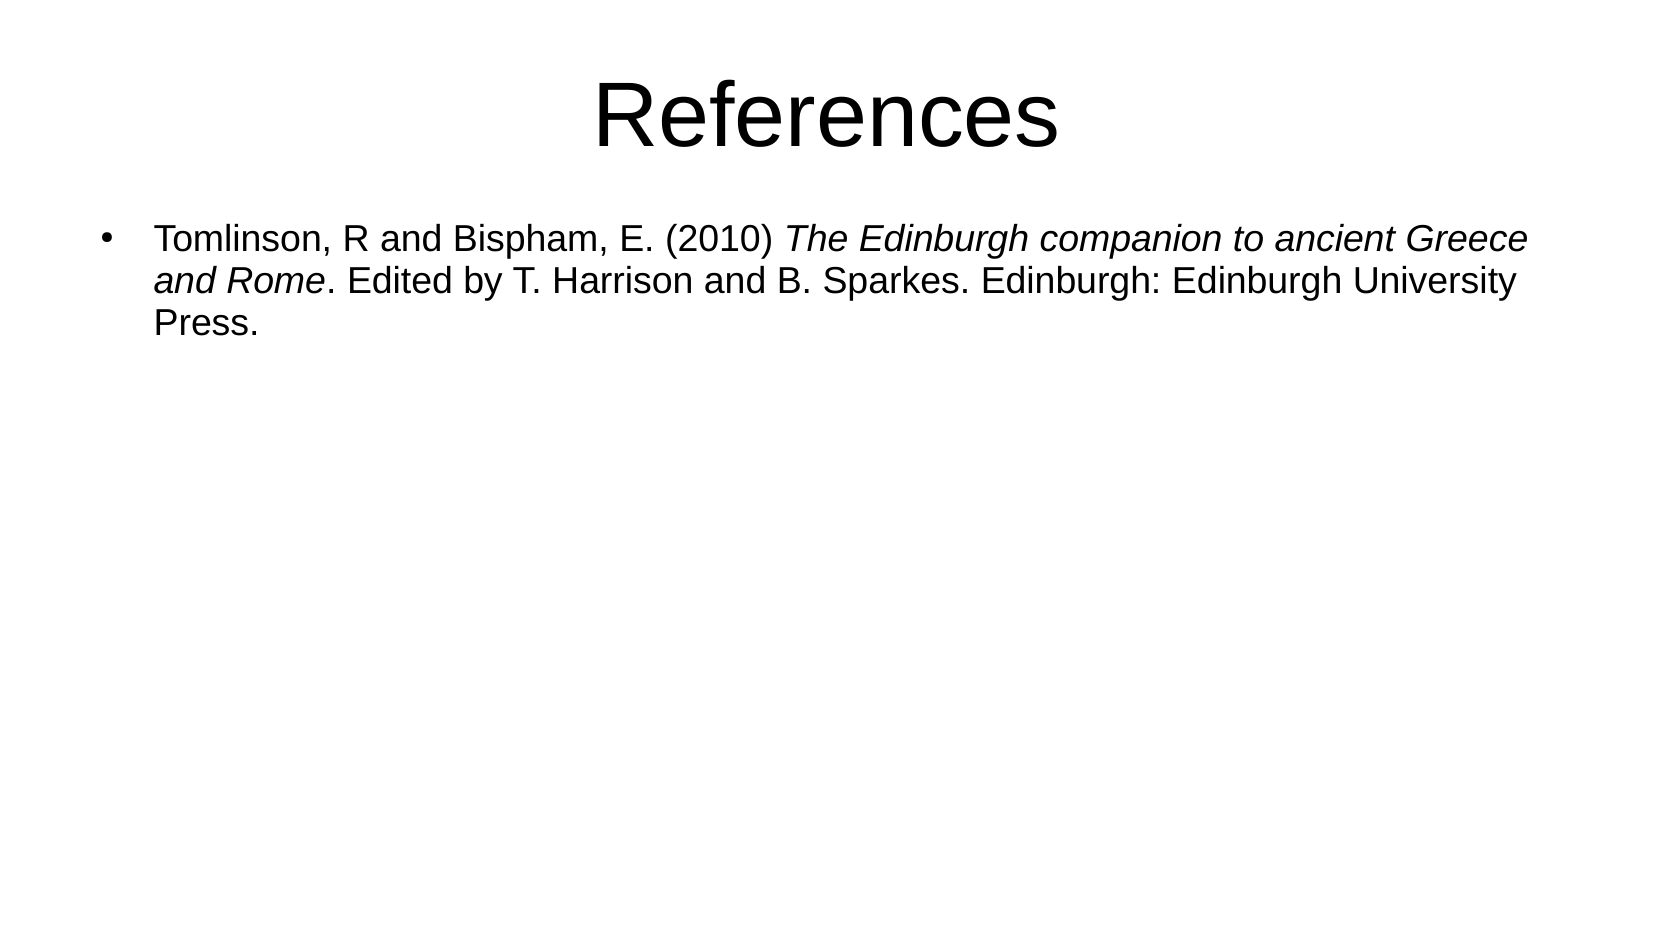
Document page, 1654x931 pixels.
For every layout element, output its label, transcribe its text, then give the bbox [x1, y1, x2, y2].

list Tomlinson, R and Bispham, E. (2010) The Edinburgh companion to ancient Greece and Rome. Edited by T. Harrison and B. Sparkes. Edinburgh: Edinburgh University Press. [82, 217, 1571, 758]
title References [82, 37, 1571, 193]
